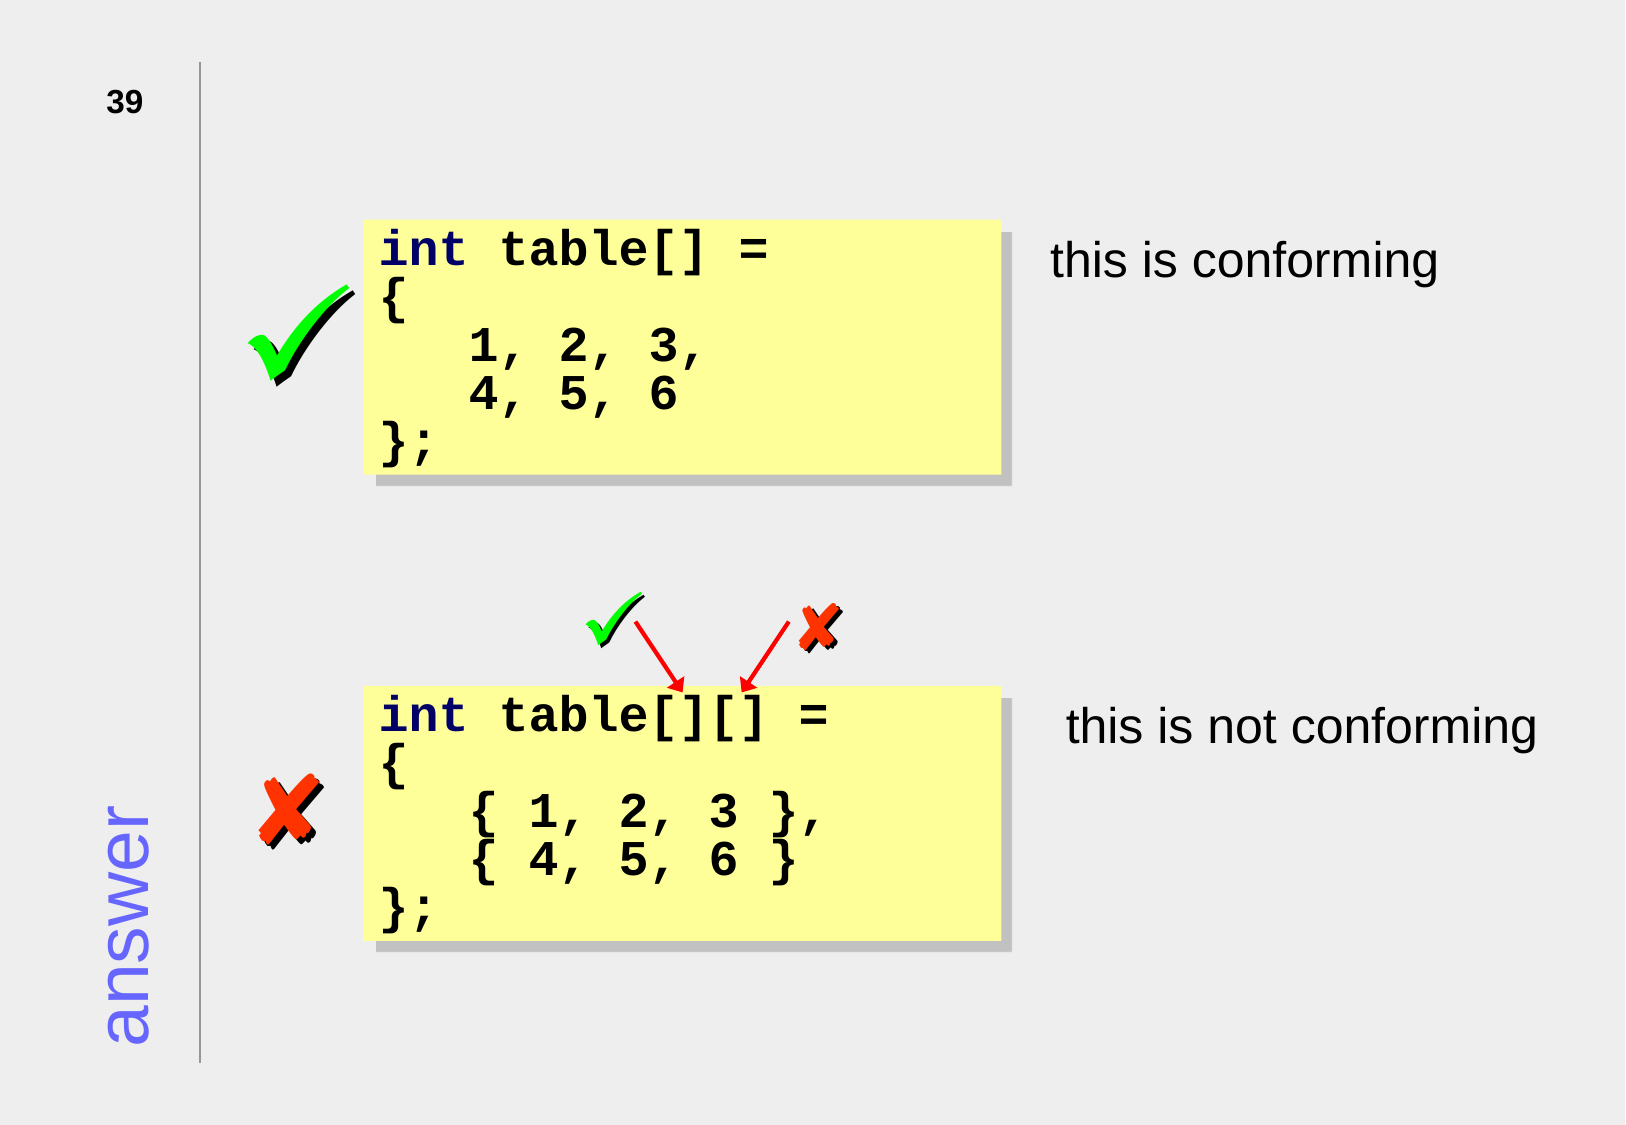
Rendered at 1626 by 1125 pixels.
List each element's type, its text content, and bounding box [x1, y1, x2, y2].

text_box int table[][] = { { 1, 2, 3 }, { 4, 5, 6 } }; [363, 685, 1002, 941]
title answer [50, 187, 188, 1063]
text_box int table[] = { 1, 2, 3, 4, 5, 6 }; [363, 219, 1002, 475]
text_box this is not conforming [1050, 685, 1554, 762]
text_box  [221, 243, 363, 439]
text_box  [564, 566, 754, 681]
text_box  [232, 721, 376, 887]
text_box  [777, 566, 920, 681]
text_box this is conforming [1035, 219, 1455, 296]
